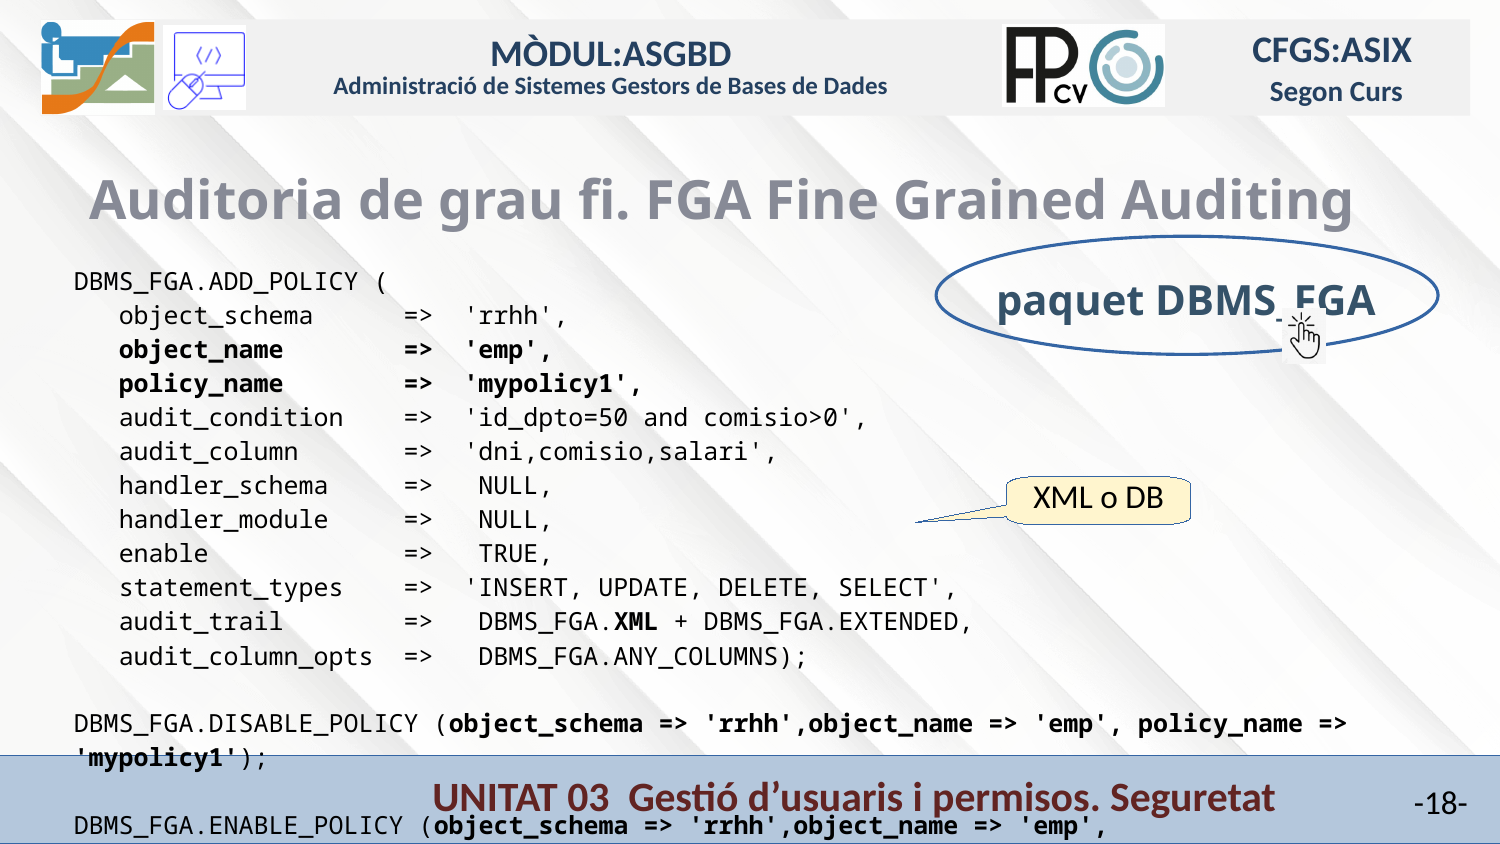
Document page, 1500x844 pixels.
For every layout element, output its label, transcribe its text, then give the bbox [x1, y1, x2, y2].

picture [1282, 308, 1326, 364]
picture [0, 0, 1500, 755]
picture [1041, 241, 1334, 250]
text_box DBMS_FGA.ADD_POLICY ( object_schema => 'rrhh', object_name => 'emp', policy_name => 'mypolicy1', audit_condition => 'id_dpto=50 and comisio>0', audit_column => 'dni,comisio,salari', handler_schema => NULL, handler_module => NULL, enable => TRUE, statement_types => 'INSERT, UPDATE, DELETE, SELECT', audit_trail => DBMS_FGA.XML + DBMS_FGA.EXTENDED, audit_column_opts => DBMS_FGA.ANY_COLUMNS); DBMS_FGA.DISABLE_POLICY (object_schema => 'rrhh',object_name => 'emp', policy_name => 'mypolicy1'); DBMS_FGA.ENABLE_POLICY (object_schema => 'rrhh',object_name => 'emp', policy_name => 'mypolicy1', enable => TRUE/FALSE ); DBMS_FGA.DROP_POLICY (object_schema => 'rrhh',object_name => 'emp', policy_name => 'mypolicy1'); [59, 256, 1477, 809]
text_box paquet DBMS_FGA [953, 250, 1485, 336]
text_box XML o DB [915, 476, 1191, 525]
title Auditoria de grau fi. FGA Fine Grained Auditing [89, 165, 1407, 241]
